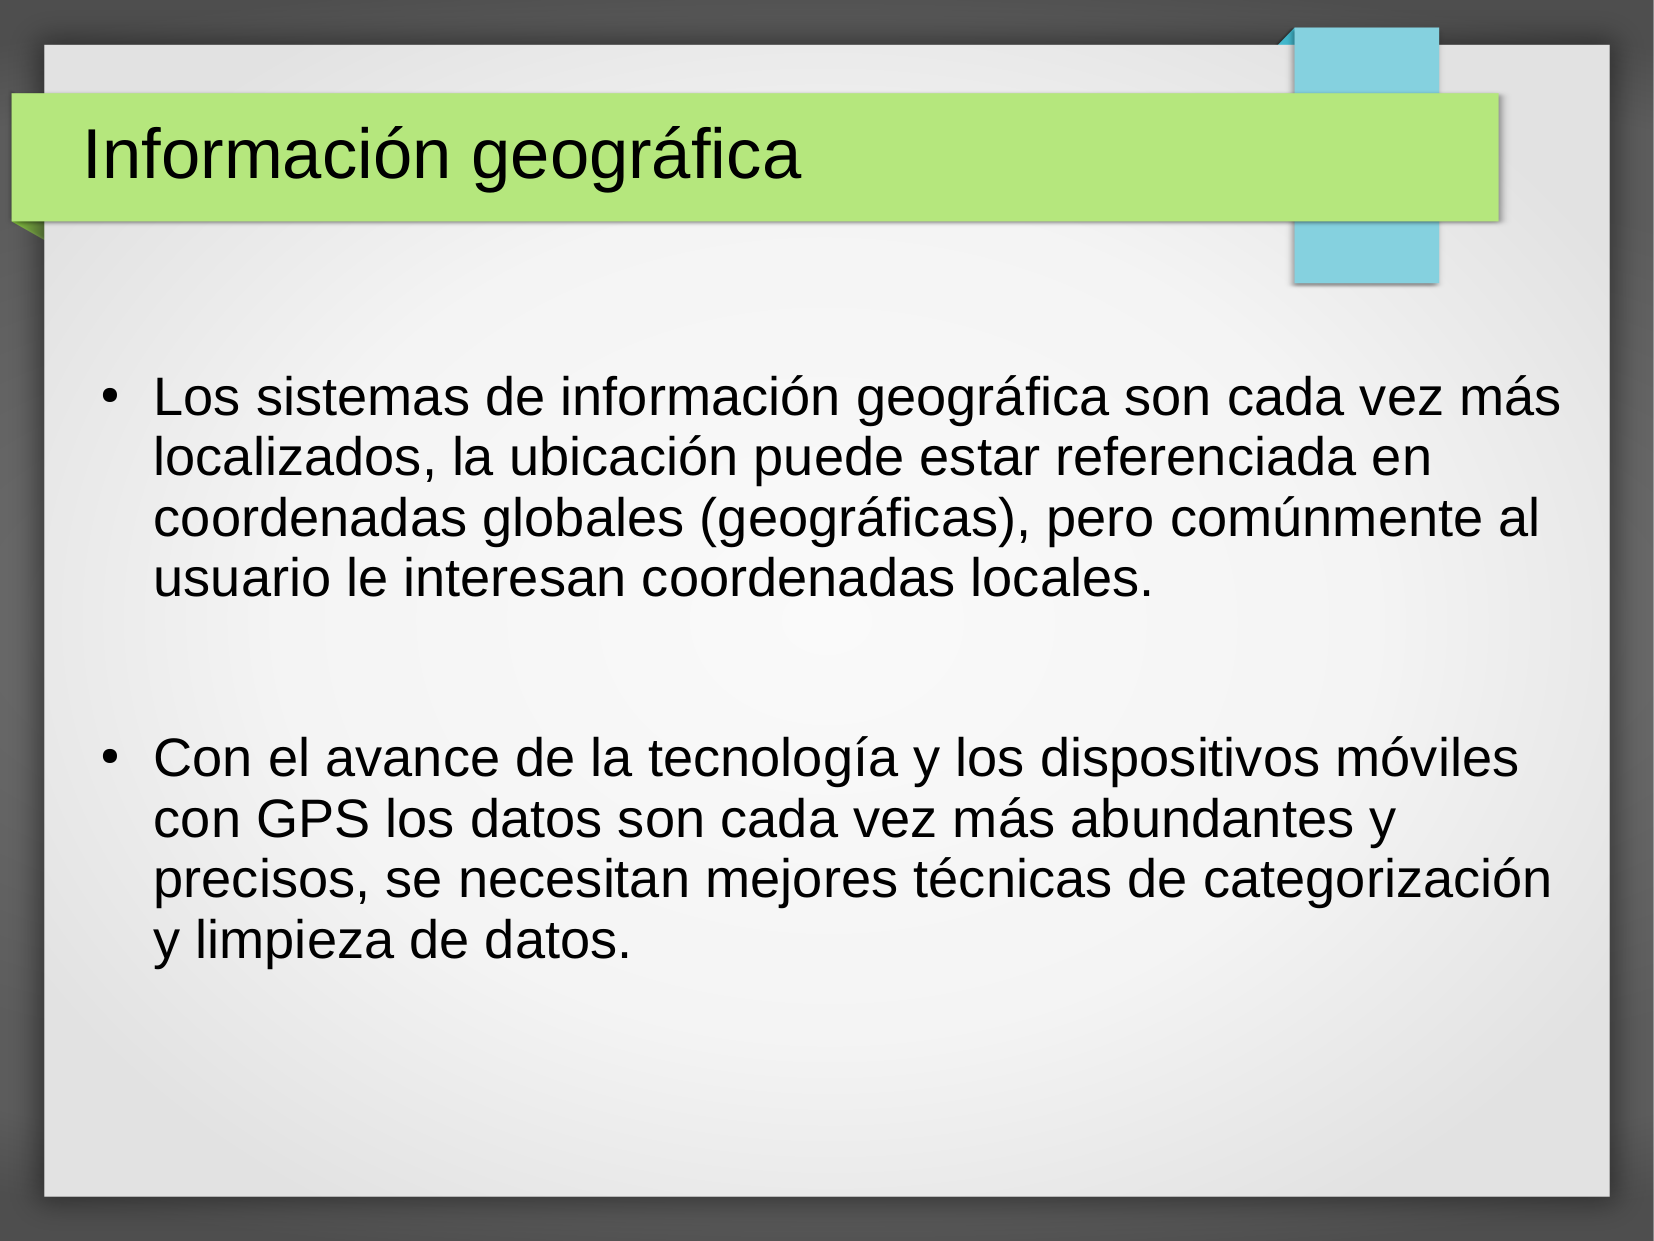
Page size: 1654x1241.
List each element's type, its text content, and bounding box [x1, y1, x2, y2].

title Información geográfica [82, 94, 1264, 213]
picture [0, 0, 1654, 1241]
list Los sistemas de información geográfica son cada vez más localizados, la ubicación puede estar referenciada en coordenadas globales (geográficas), pero comúnmente al usuario le interesan coordenadas locales. Con el avance de la tecnología y los dispositivos móviles con GPS los datos son cada vez más abundantes y precisos, se necesitan mejores técnicas de categorización y limpieza de datos. [82, 366, 1571, 1021]
